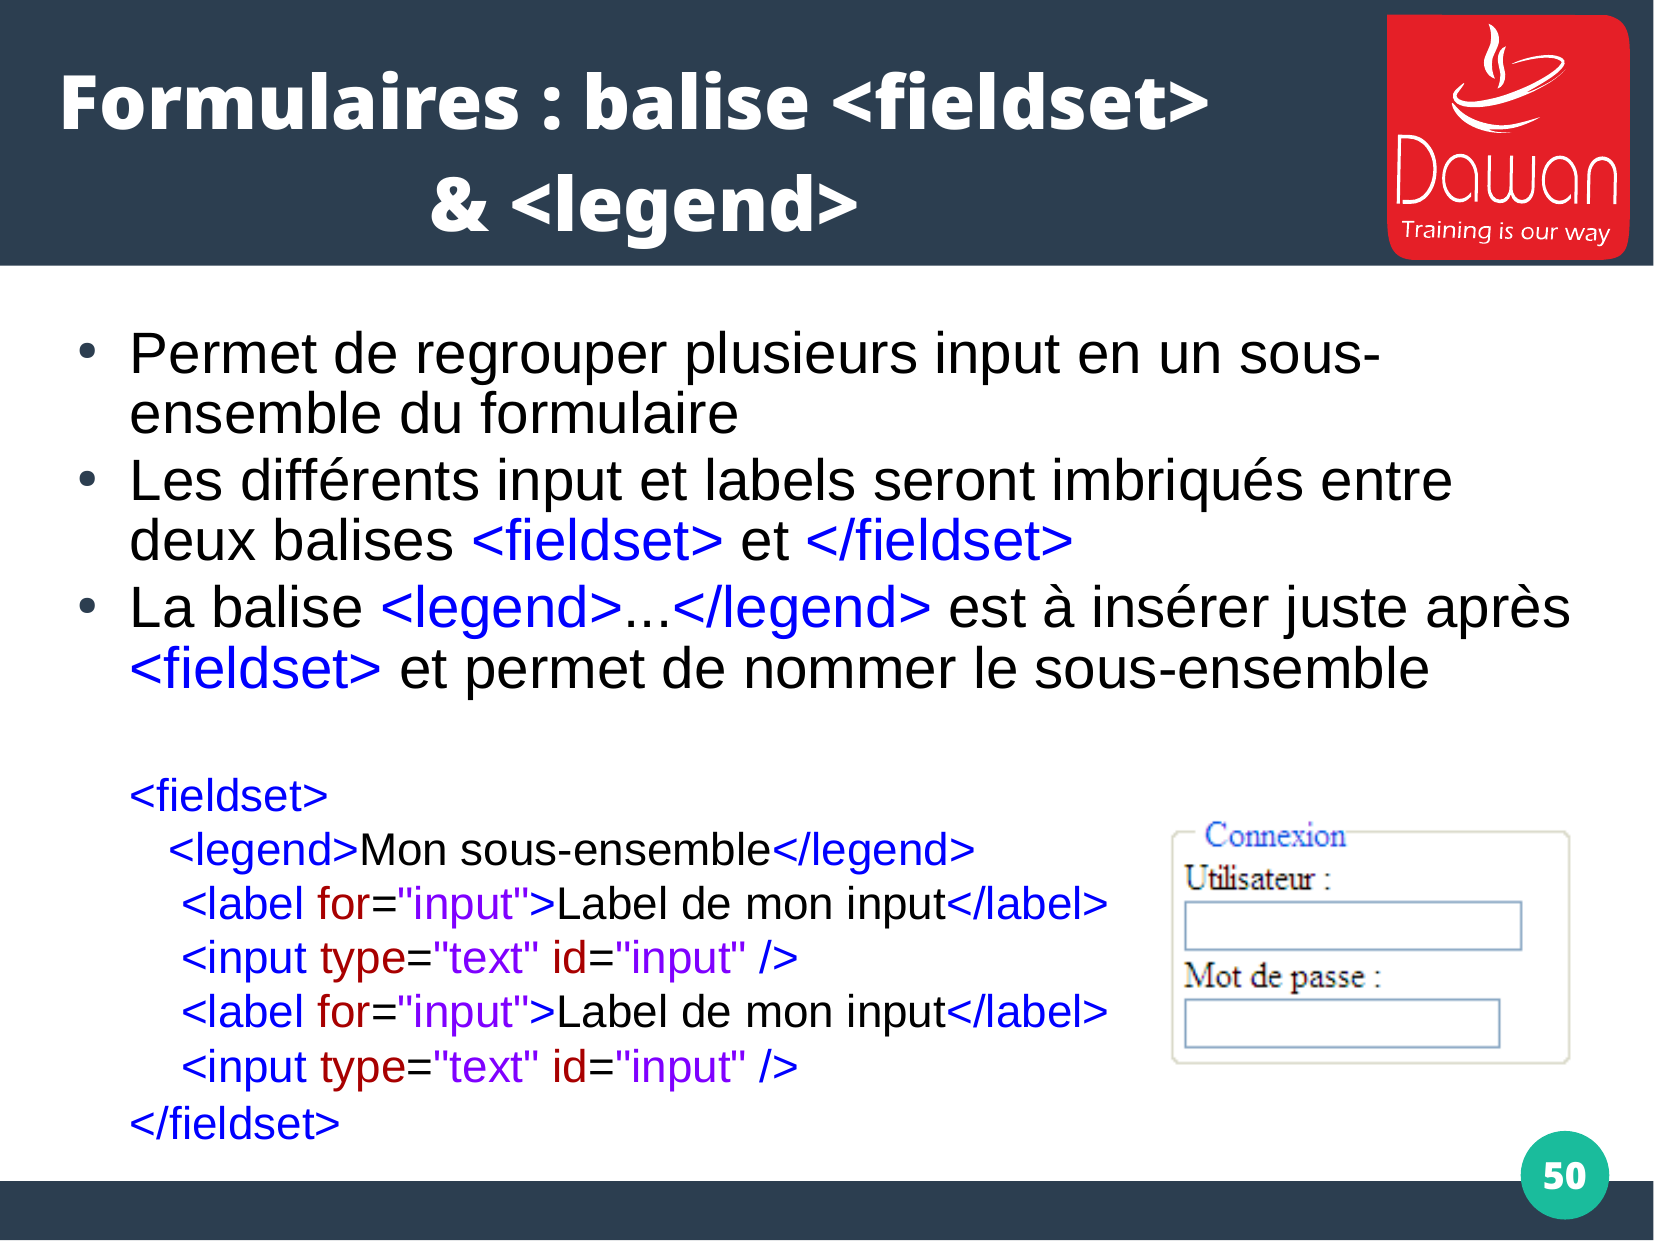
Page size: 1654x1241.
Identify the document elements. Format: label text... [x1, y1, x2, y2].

picture [1160, 803, 1597, 1074]
list Permet de regrouper plusieurs input en un sous-ensemble du formulaire Les différents input et labels seront imbriqués entre deux balises <fieldset> et </fieldset> La balise <legend>...</legend> est à insérer juste après <fieldset> et permet de nommer le sous-ensemble <fieldset> <legend>Mon sous-ensemble</legend> <label for="input">Label de mon input</label> <input type="text" id="input" /> <label for="input">Label de mon input</label> <input type="text" id="input" /> </fieldset> [59, 324, 1595, 1152]
title Formulaires : balise <fieldset> & <legend> [59, 49, 1387, 207]
picture [1387, 14, 1630, 260]
